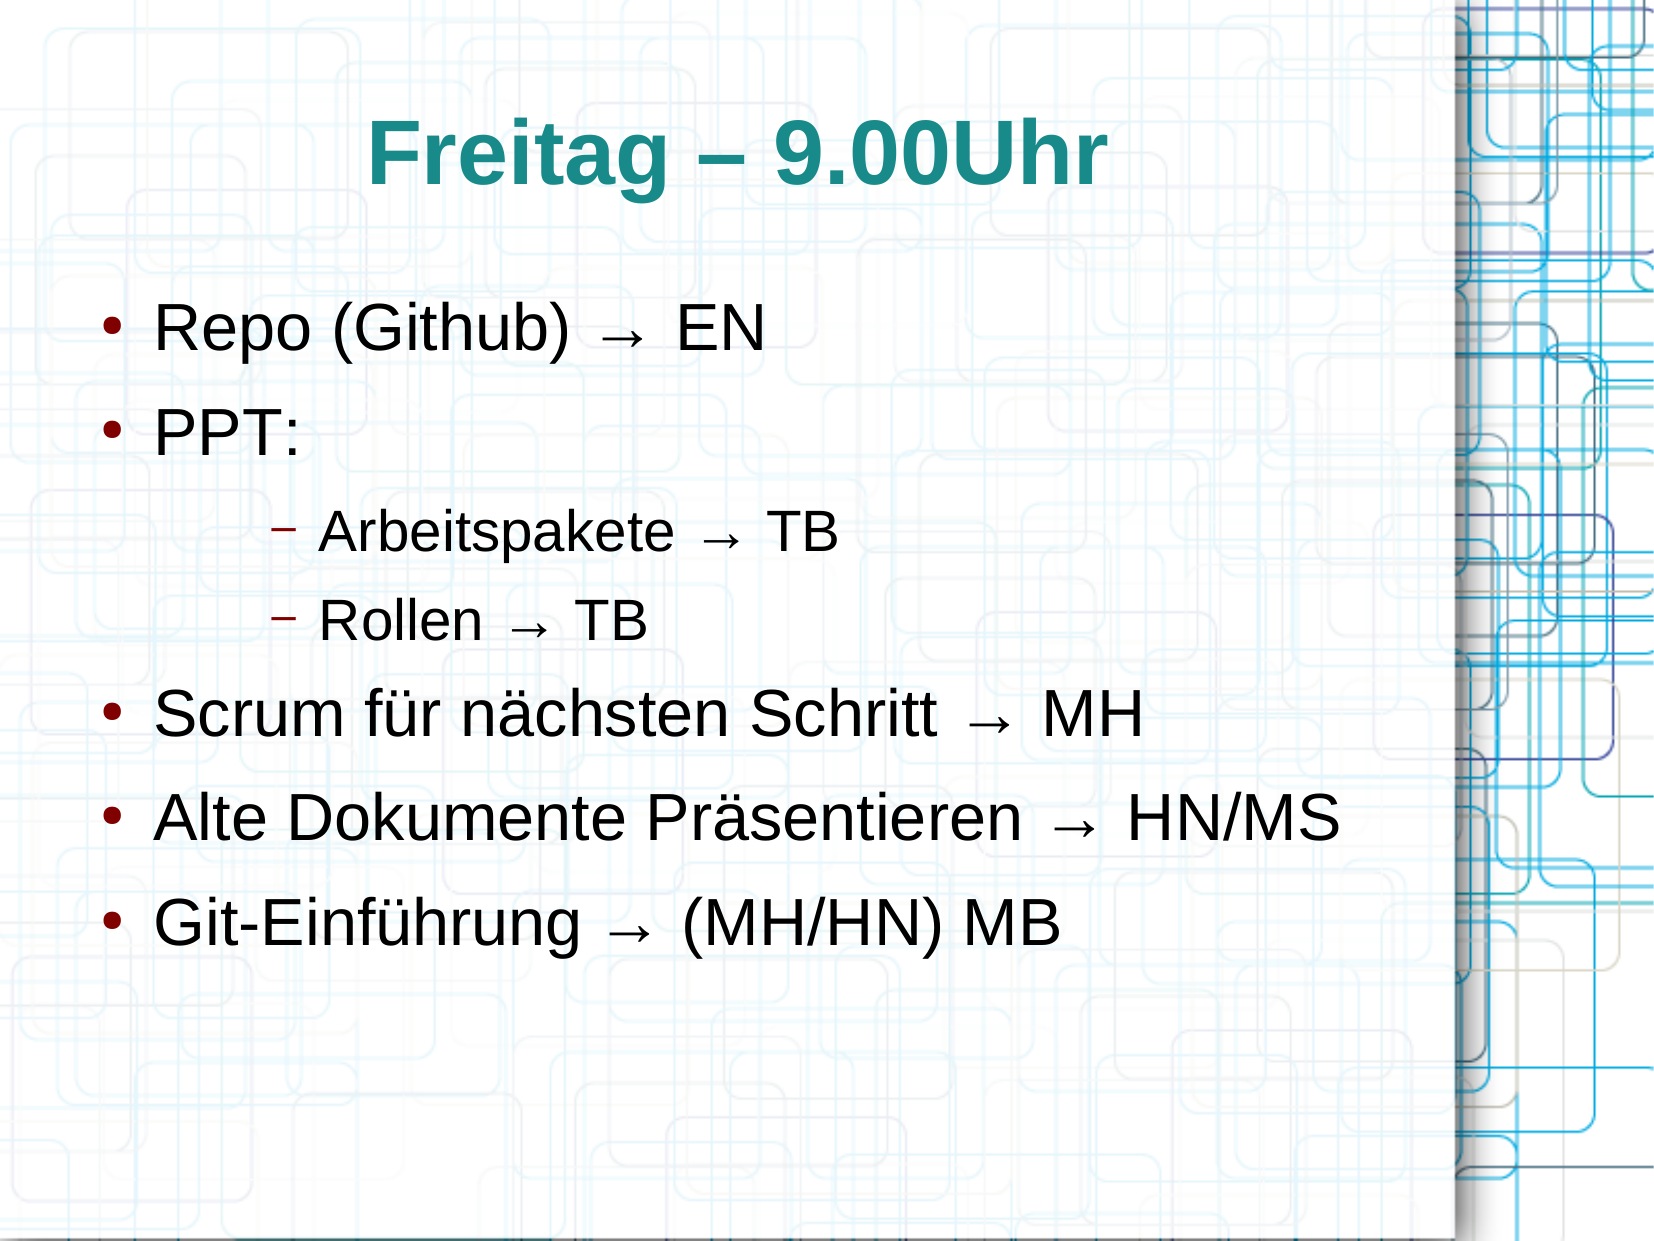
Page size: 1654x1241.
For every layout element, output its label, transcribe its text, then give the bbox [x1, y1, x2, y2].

title Freitag – 9.00Uhr [59, 49, 1418, 257]
list Repo (Github) → EN PPT: Arbeitspakete → TB Rollen → TB Scrum für nächsten Schritt → MH Alte Dokumente Präsentieren → HN/MS Git-Einführung → (MH/HN) MB [82, 290, 1418, 1109]
picture [0, 0, 1654, 1241]
